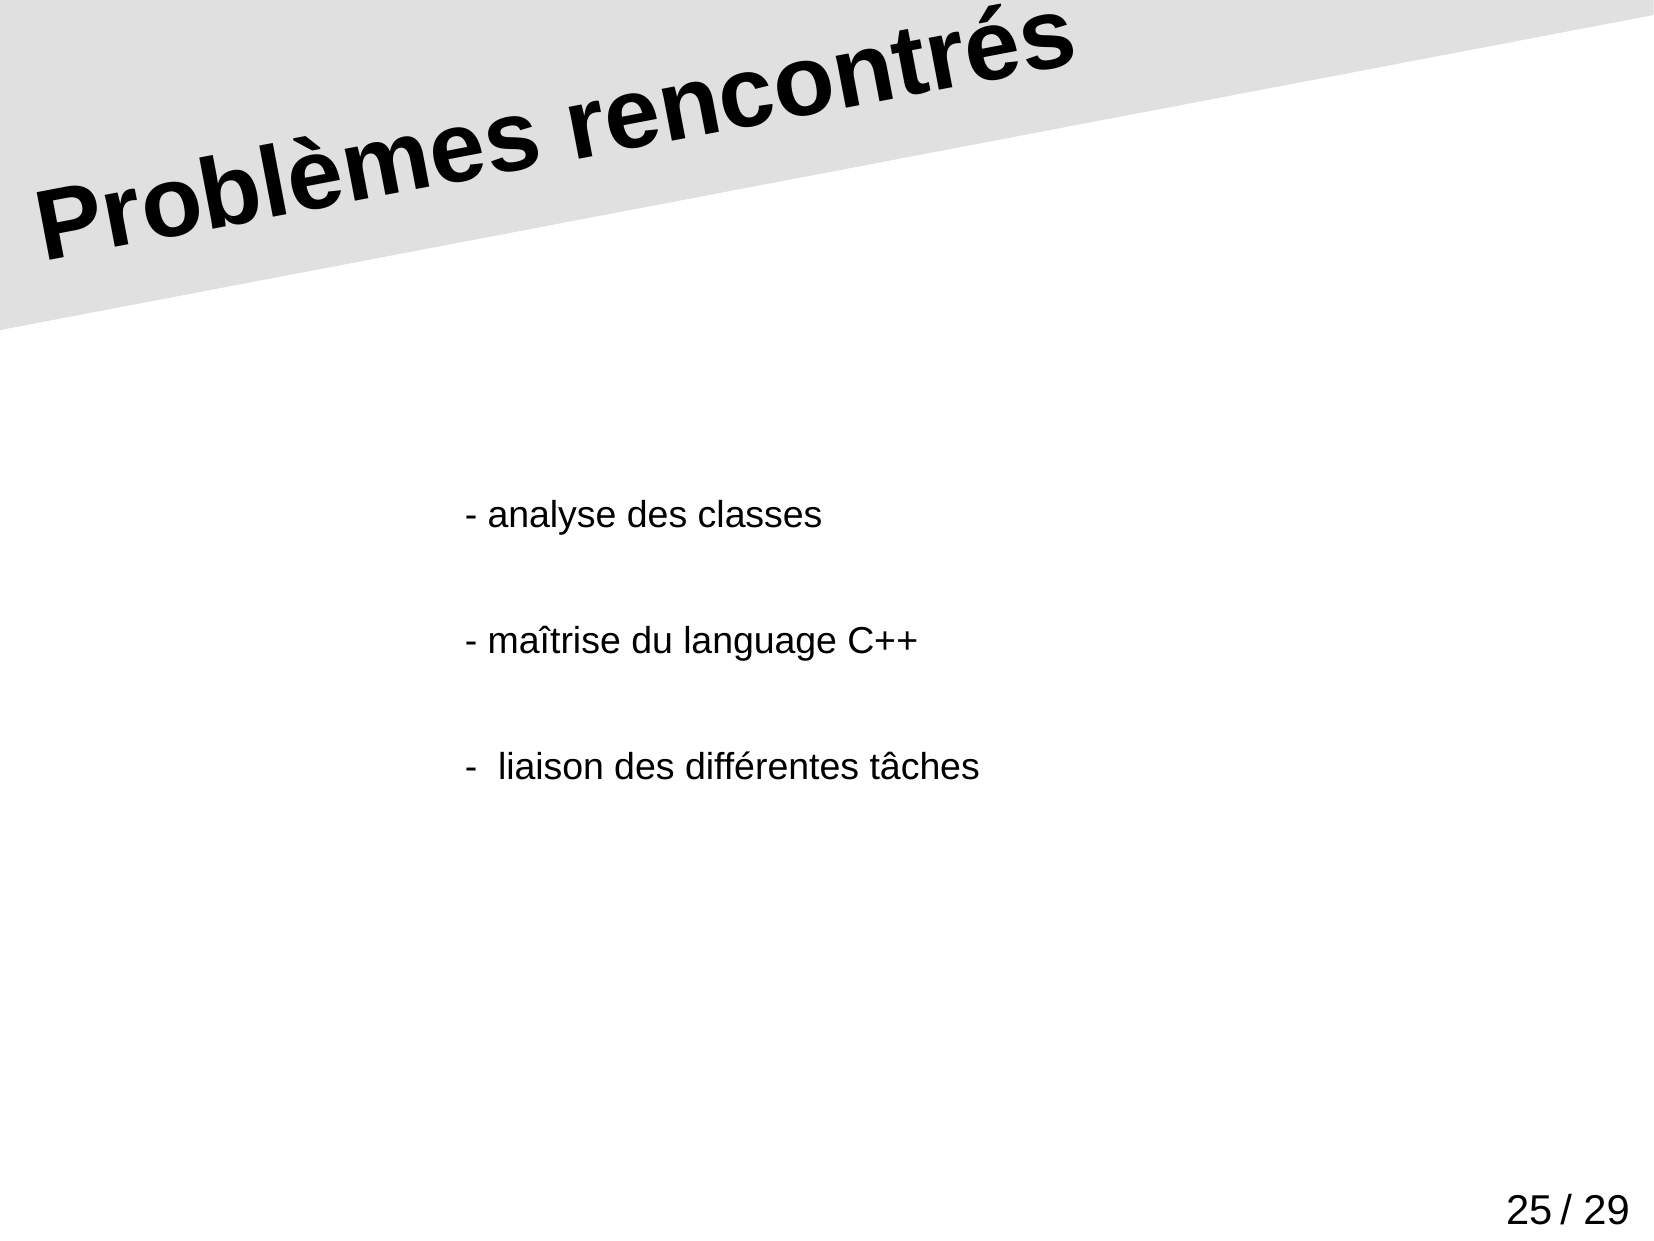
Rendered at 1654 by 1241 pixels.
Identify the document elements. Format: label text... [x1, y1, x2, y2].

text_box - analyse des classes - maîtrise du language C++ - liaison des différentes tâches [450, 486, 1336, 796]
title Problèmes rencontrés [17, 0, 1518, 329]
